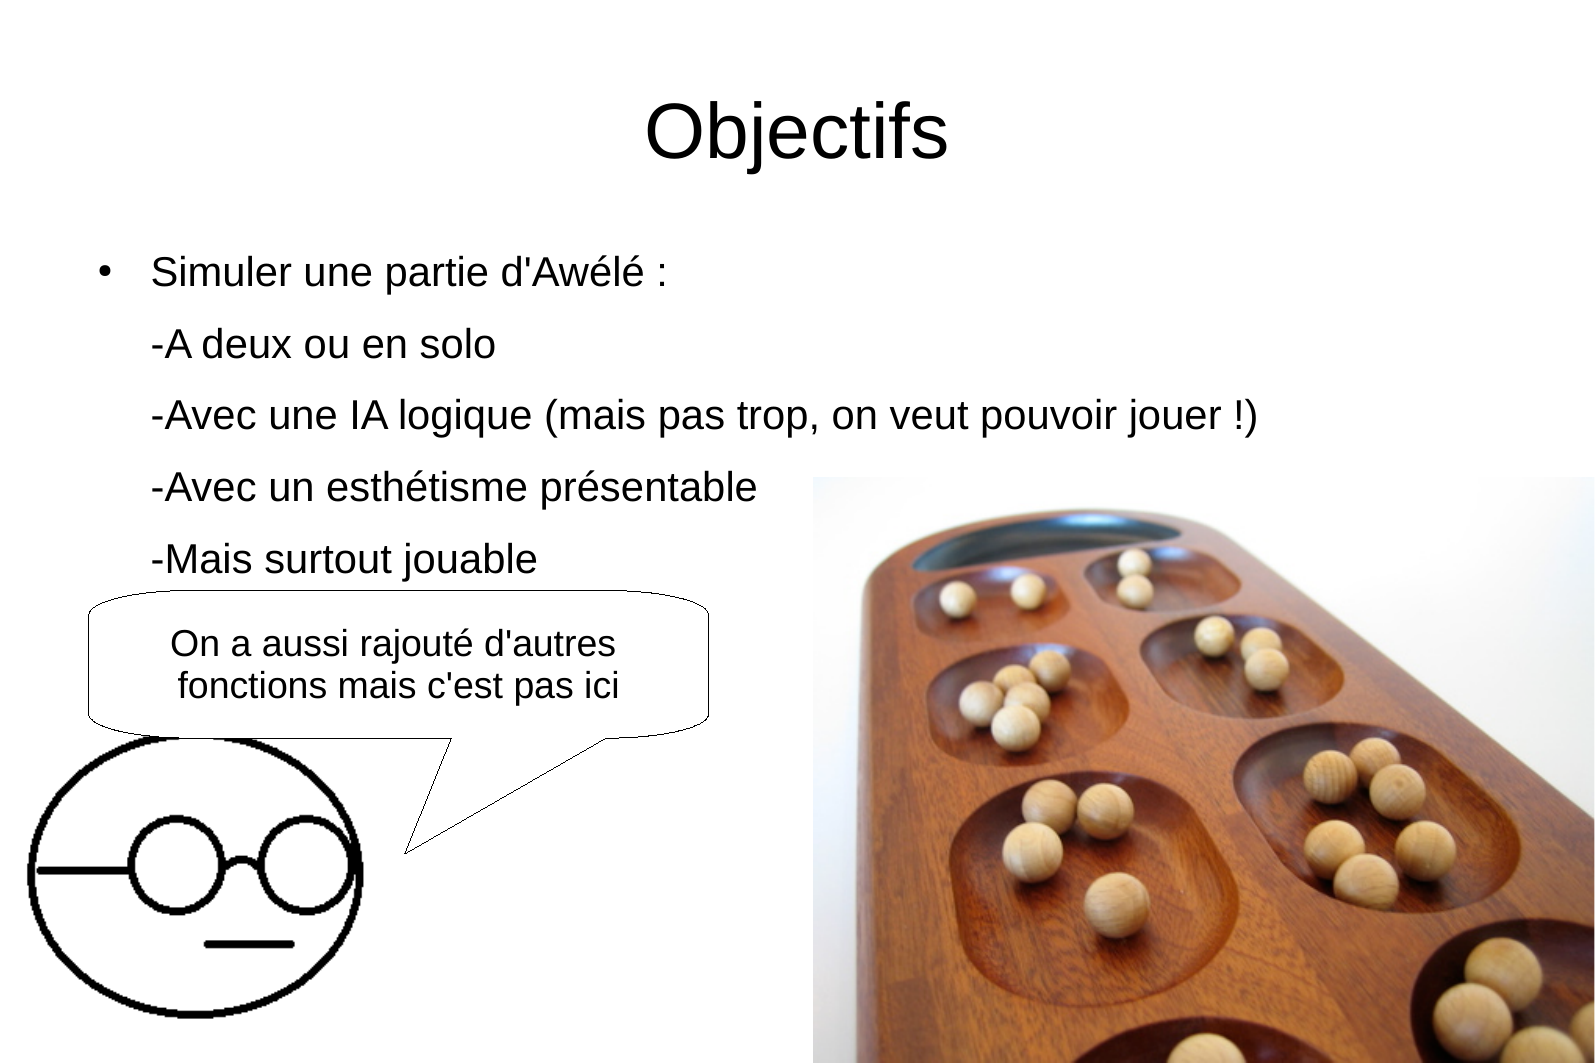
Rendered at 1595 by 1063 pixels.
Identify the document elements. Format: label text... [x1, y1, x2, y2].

text_box On a aussi rajouté d'autres fonctions mais c'est pas ici [88, 590, 709, 854]
picture [15, 679, 384, 1044]
title Objectifs [79, 42, 1515, 220]
picture [813, 477, 1595, 1063]
list Simuler une partie d'Awélé : -A deux ou en solo -Avec une IA logique (mais pas trop, on veut pouvoir jouer !) -Avec un esthétisme présentable -Mais surtout jouable [79, 248, 1515, 951]
